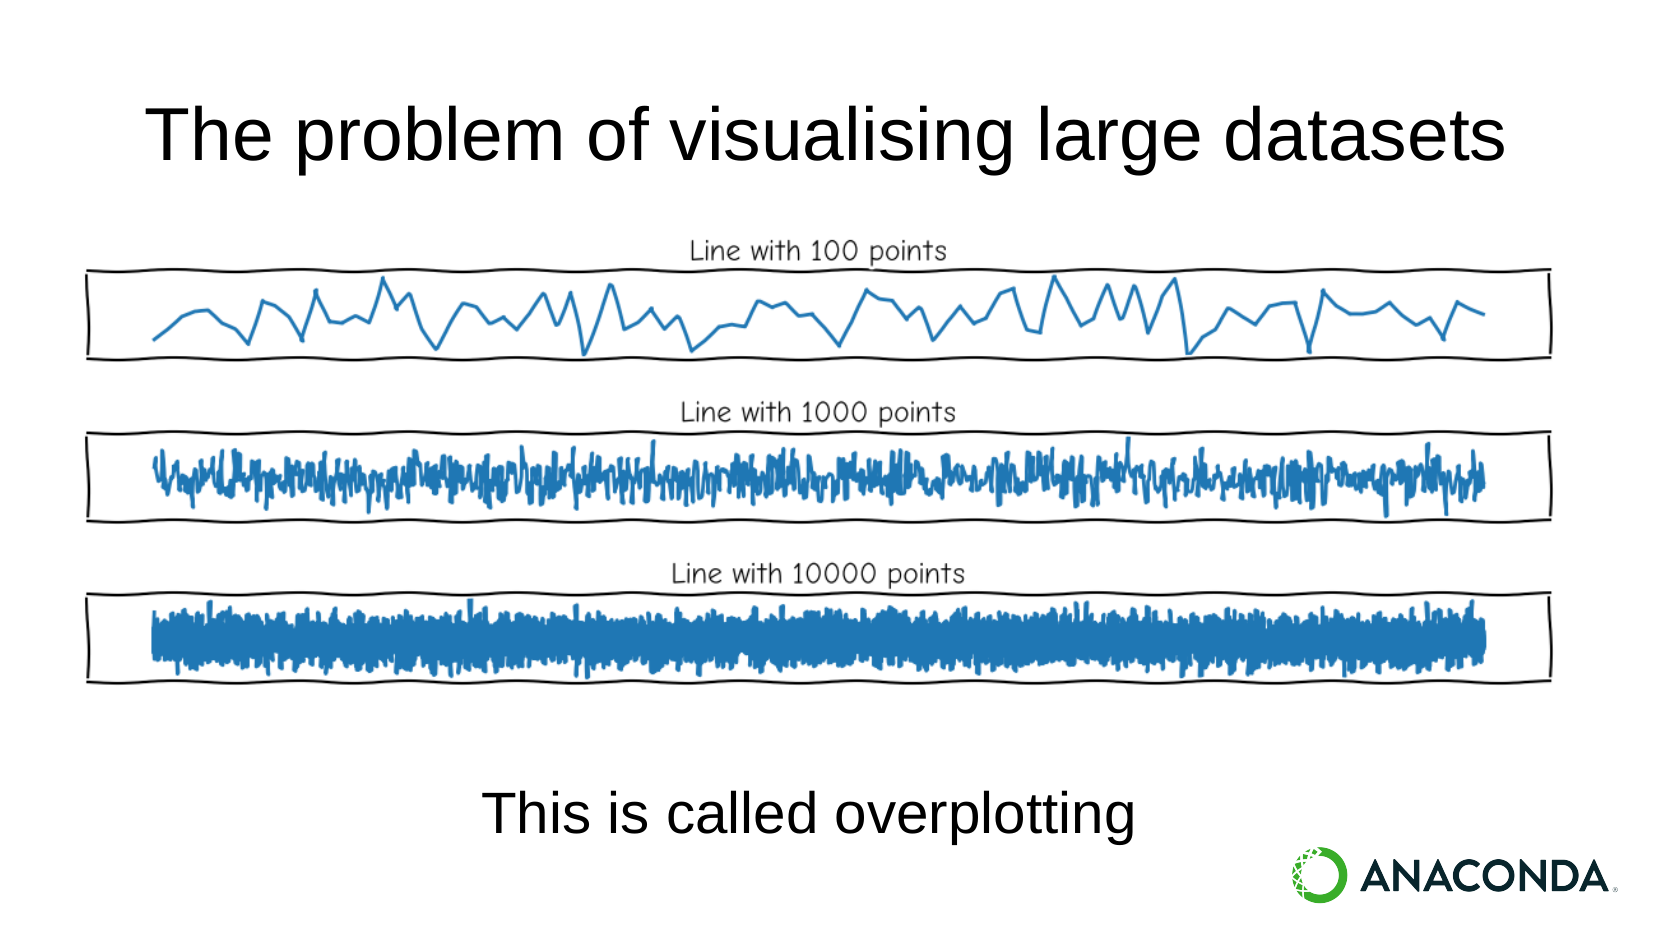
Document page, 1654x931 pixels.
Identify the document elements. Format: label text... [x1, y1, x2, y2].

picture [1287, 842, 1624, 908]
text_box This is called overplotting [466, 773, 1258, 872]
picture [47, 212, 1577, 723]
title The problem of visualising large datasets [82, 68, 1571, 201]
